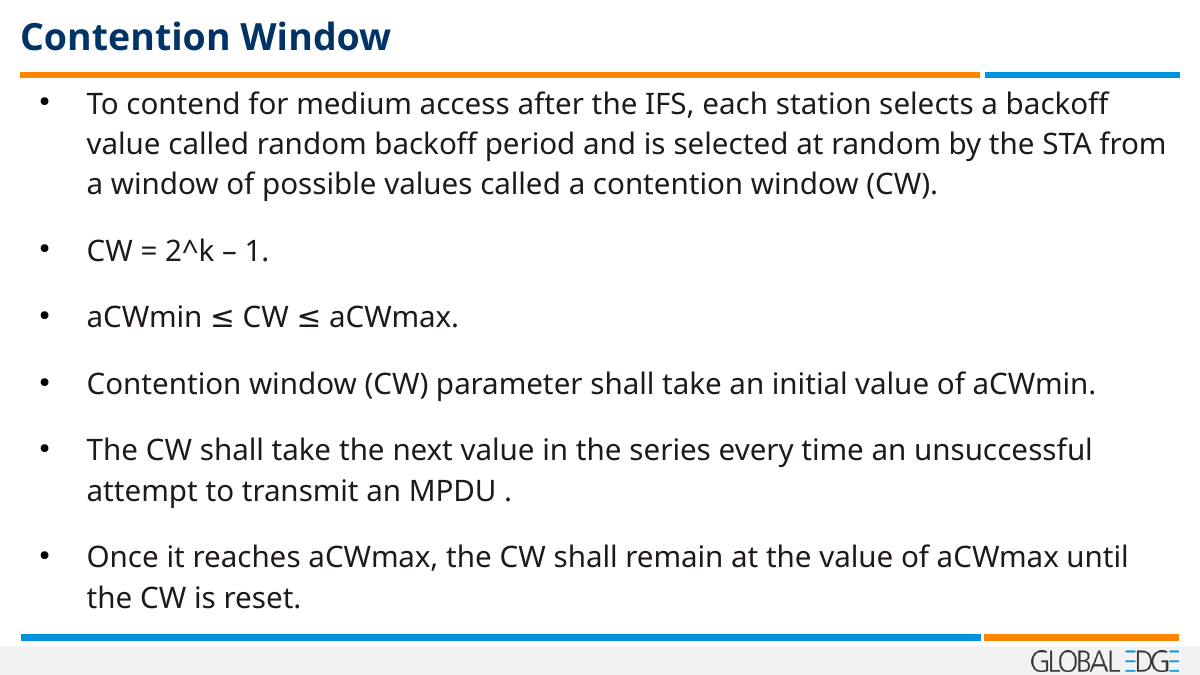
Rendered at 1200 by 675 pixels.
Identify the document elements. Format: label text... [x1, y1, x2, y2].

picture [1031, 650, 1179, 672]
title Contention Window [12, 9, 1088, 63]
list To contend for medium access after the IFS, each station selects a backoff value called random backoff period and is selected at random by the STA from a window of possible values called a contention window (CW). CW = 2^k – 1. aCWmin ≤ CW ≤ aCWmax. Contention window (CW) parameter shall take an initial value of aCWmin. The CW shall take the next value in the series every time an unsuccessful attempt to transmit an MPDU . Once it reaches aCWmax, the CW shall remain at the value of aCWmax until the CW is reset. [23, 82, 1182, 626]
